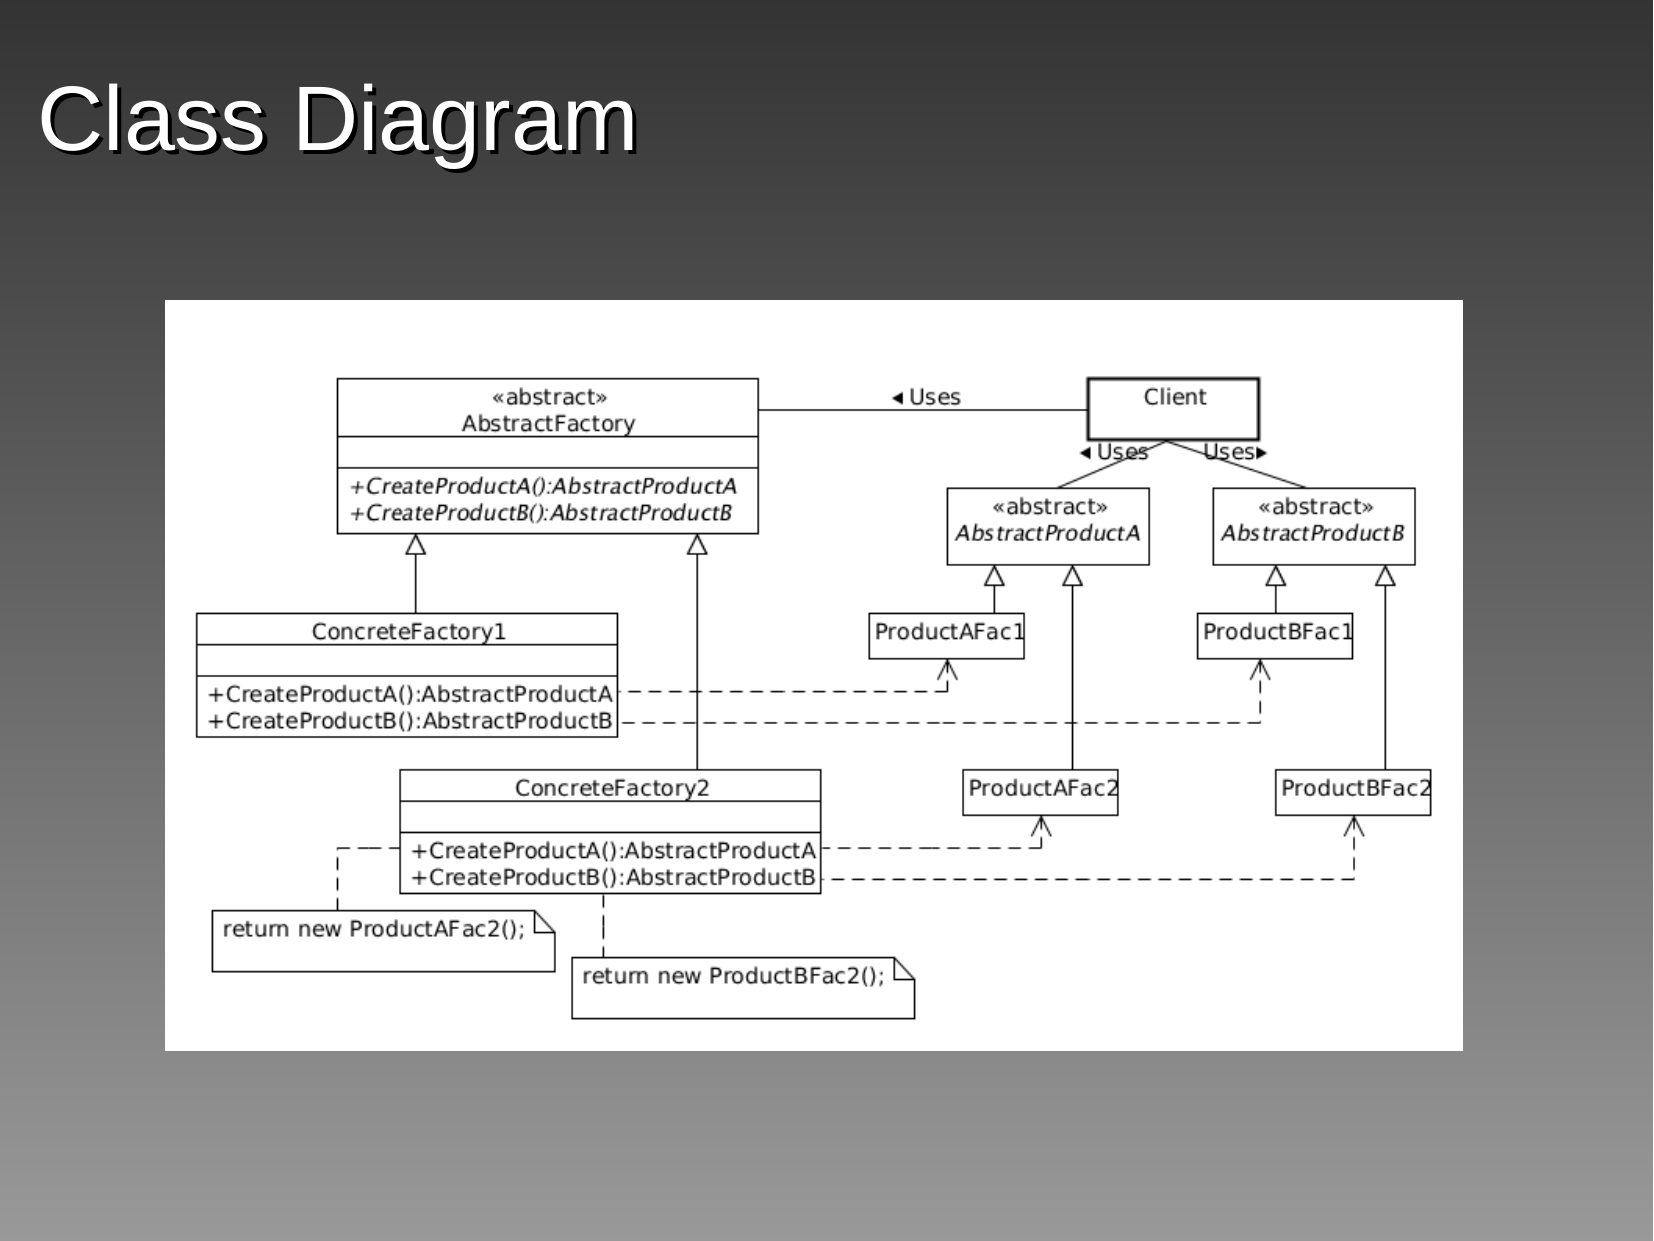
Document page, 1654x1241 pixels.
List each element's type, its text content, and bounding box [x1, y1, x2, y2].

title Class Diagram [37, 49, 1613, 188]
picture [165, 300, 1463, 1051]
